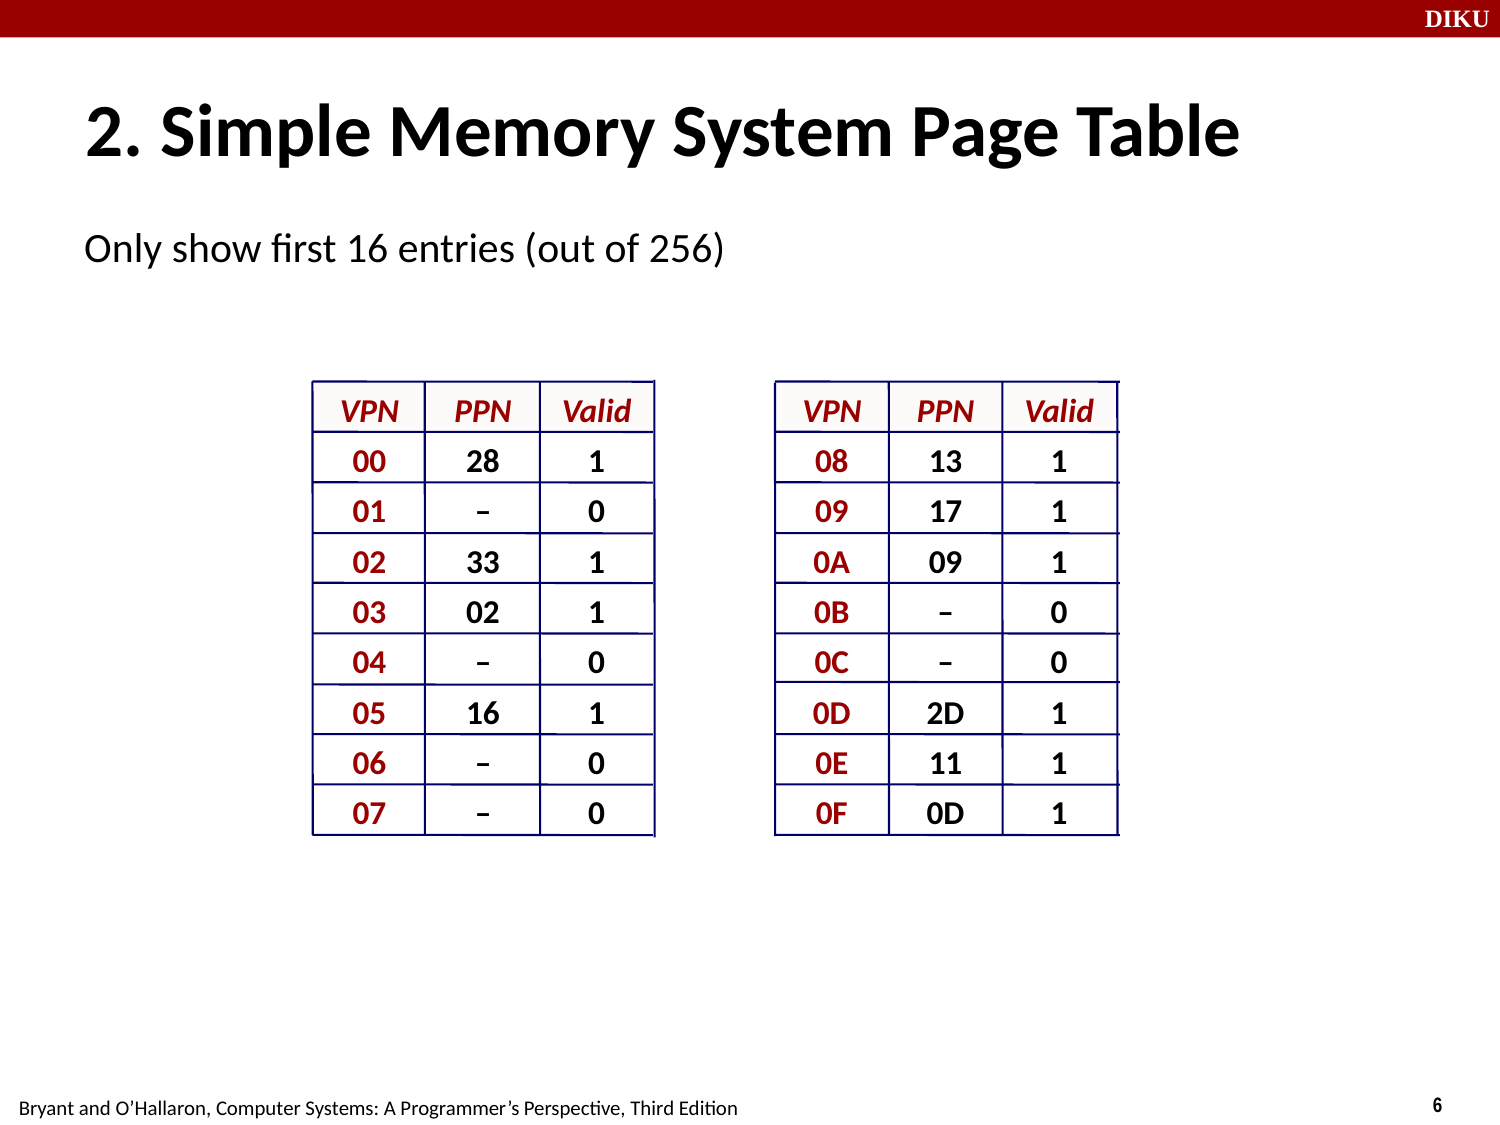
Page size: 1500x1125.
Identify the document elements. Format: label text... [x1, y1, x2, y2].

text_box 1 [541, 535, 653, 582]
text_box VPN [777, 383, 887, 430]
text_box Valid [541, 383, 653, 430]
text_box 1 [541, 584, 653, 632]
text_box 11 [890, 736, 1001, 783]
text_box – [427, 786, 539, 833]
text_box 0B [777, 584, 887, 632]
text_box 0D [891, 786, 1001, 833]
text_box VPN [314, 383, 423, 430]
text_box 28 [427, 433, 538, 481]
text_box Valid [1004, 383, 1116, 430]
text_box 01 [314, 484, 423, 532]
text_box 0C [777, 635, 887, 680]
text_box – [427, 635, 538, 683]
text_box – [890, 635, 1001, 681]
text_box 0 [1004, 635, 1116, 681]
text_box 13 [890, 433, 1001, 481]
text_box 09 [890, 535, 1001, 581]
text_box 1 [1004, 433, 1116, 481]
text_box 1 [1004, 736, 1116, 783]
text_box 17 [890, 484, 1001, 532]
text_box – [427, 736, 538, 783]
text_box 0E [777, 736, 887, 783]
text_box 1 [1004, 786, 1116, 834]
text_box 02 [427, 584, 538, 632]
text_box 0D [777, 684, 887, 733]
text_box 04 [314, 635, 423, 683]
text_box 1 [541, 433, 653, 481]
text_box 2. Simple Memory System Page Table [70, 39, 1402, 212]
text_box PPN [427, 383, 538, 430]
text_box 2D [890, 684, 1001, 733]
text_box 1 [1004, 535, 1116, 582]
text_box 06 [314, 736, 423, 783]
text_box 0A [777, 535, 887, 581]
text_box 0 [541, 635, 653, 683]
text_box 1 [542, 686, 653, 733]
text_box 0 [541, 484, 653, 532]
text_box 1 [1004, 684, 1116, 733]
text_box 02 [314, 535, 423, 581]
text_box 07 [314, 786, 423, 833]
text_box 05 [314, 686, 423, 733]
text_box – [890, 584, 1001, 632]
text_box 16 [427, 686, 538, 733]
text_box 1 [1004, 484, 1116, 532]
text_box Only show first 16 entries (out of 256) [69, 212, 1432, 288]
text_box 03 [314, 584, 423, 632]
text_box 33 [427, 535, 538, 581]
text_box 00 [314, 433, 423, 481]
text_box 08 [777, 433, 887, 481]
text_box – [427, 484, 538, 532]
text_box 0 [542, 736, 653, 783]
text_box 0F [777, 786, 887, 833]
text_box 09 [777, 484, 887, 532]
text_box PPN [890, 383, 1001, 430]
text_box 0 [542, 786, 653, 834]
text_box 0 [1004, 584, 1116, 632]
